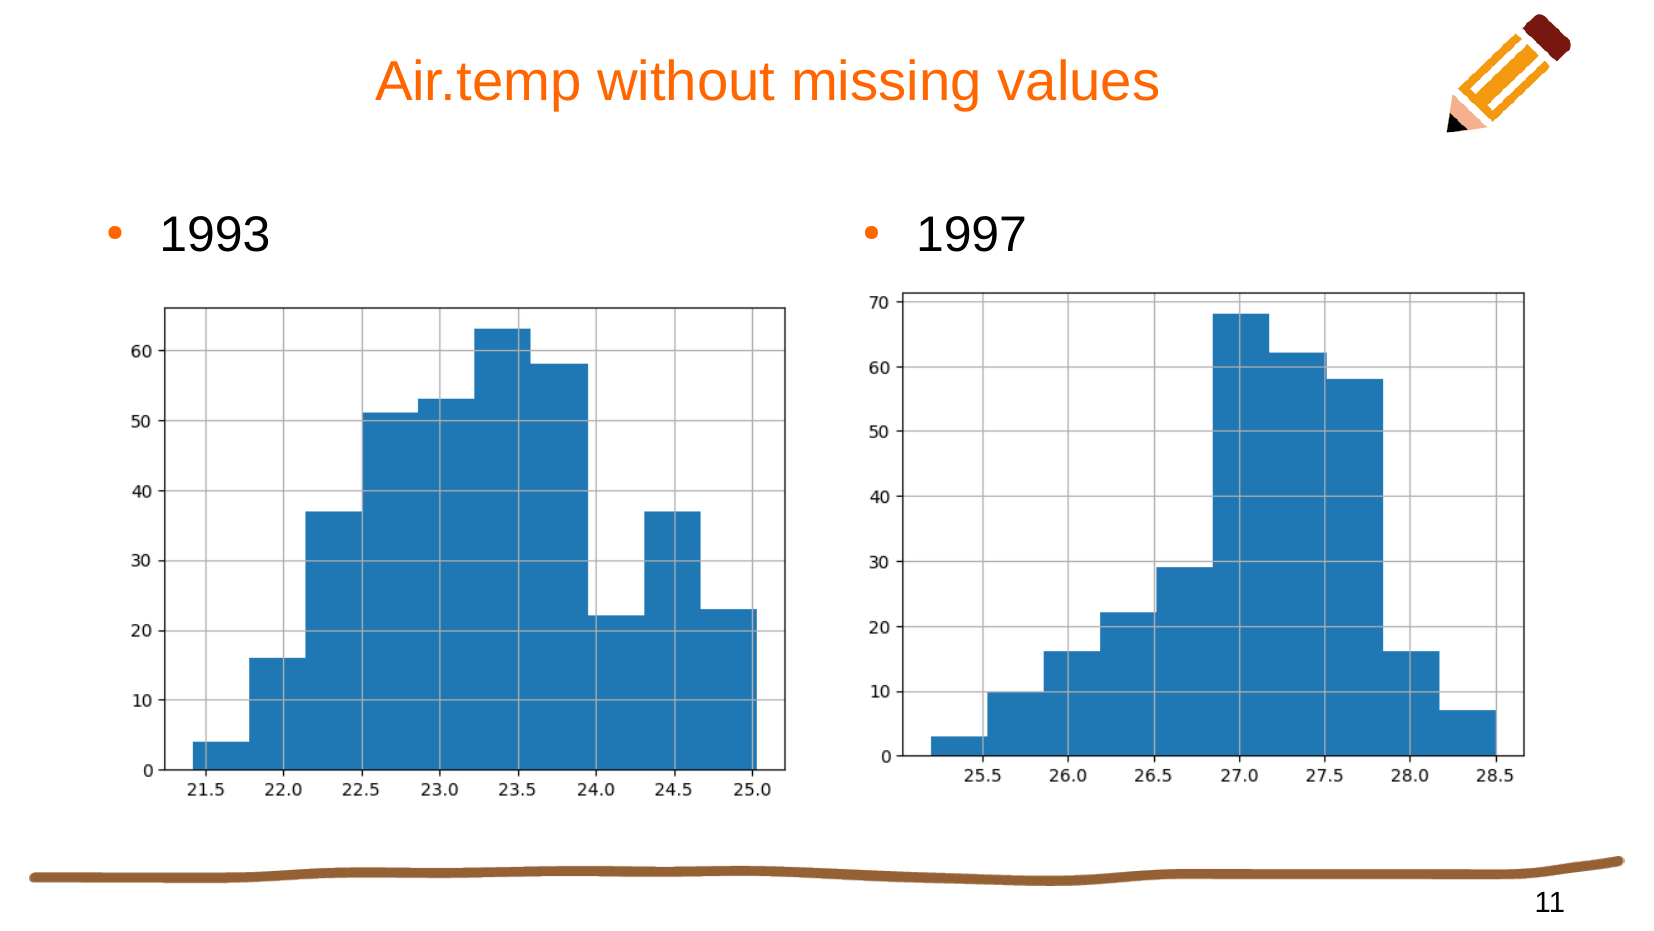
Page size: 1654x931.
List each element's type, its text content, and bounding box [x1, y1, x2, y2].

picture [1446, 14, 1571, 133]
list 1997 [845, 206, 1566, 266]
picture [118, 295, 797, 812]
list 1993 [88, 206, 809, 266]
picture [29, 856, 1625, 886]
picture [856, 280, 1536, 798]
title Air.temp without missing values [88, 29, 1447, 133]
